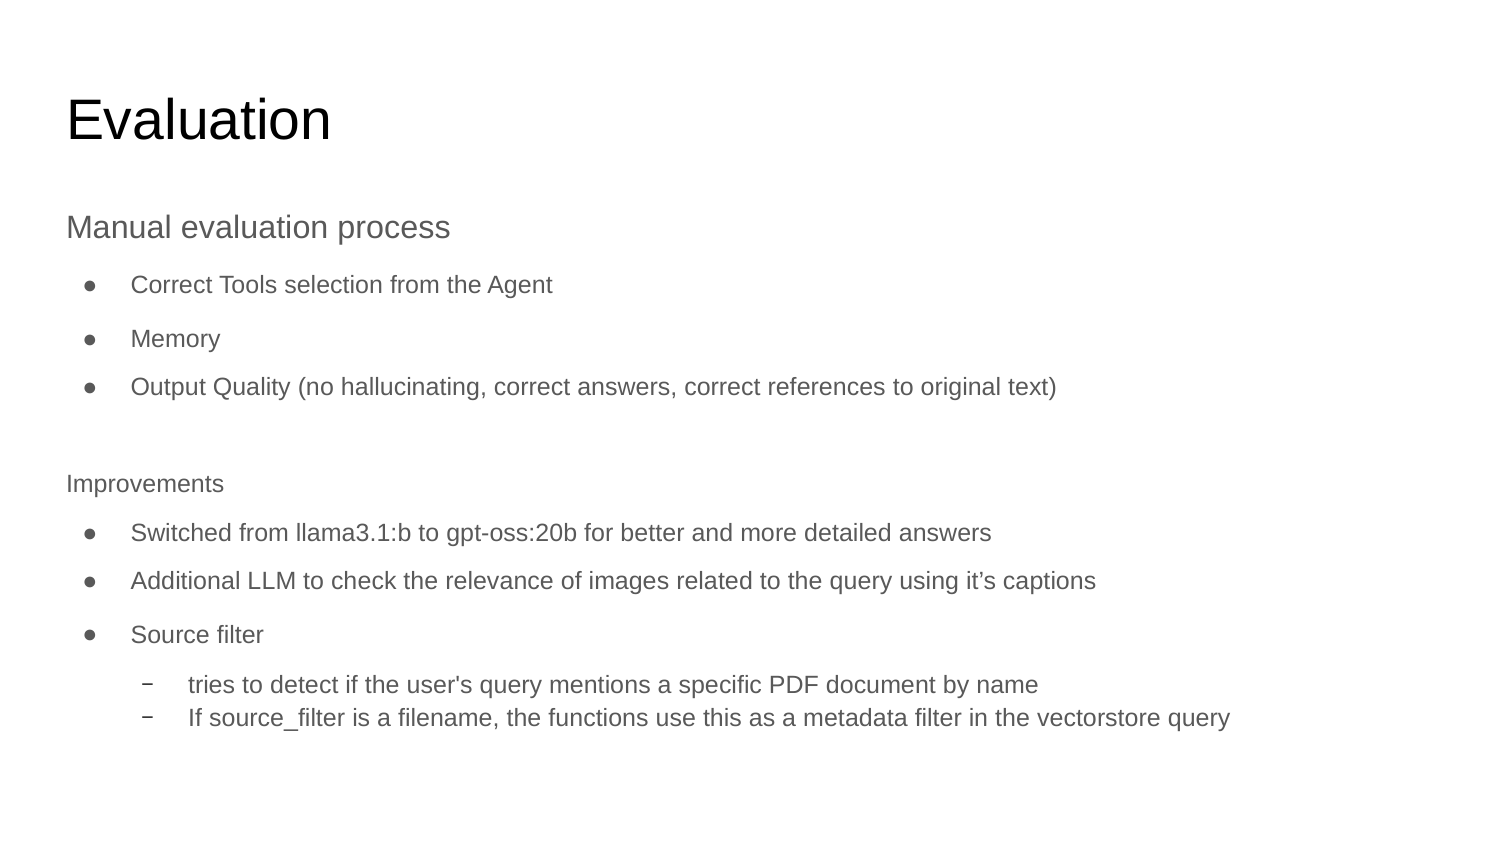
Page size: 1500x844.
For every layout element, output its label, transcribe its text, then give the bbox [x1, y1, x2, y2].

title Evaluation [51, 72, 1449, 167]
list Manual evaluation process Correct Tools selection from the Agent Memory Output Quality (no hallucinating, correct answers, correct references to original text) Improvements Switched from llama3.1:b to gpt-oss:20b for better and more detailed answers Additional LLM to check the relevance of images related to the query using it’s captions Source filter tries to detect if the user's query mentions a specific PDF document by name If source_filter is a filename, the functions use this as a metadata filter in the vectorstore query [51, 189, 1449, 750]
